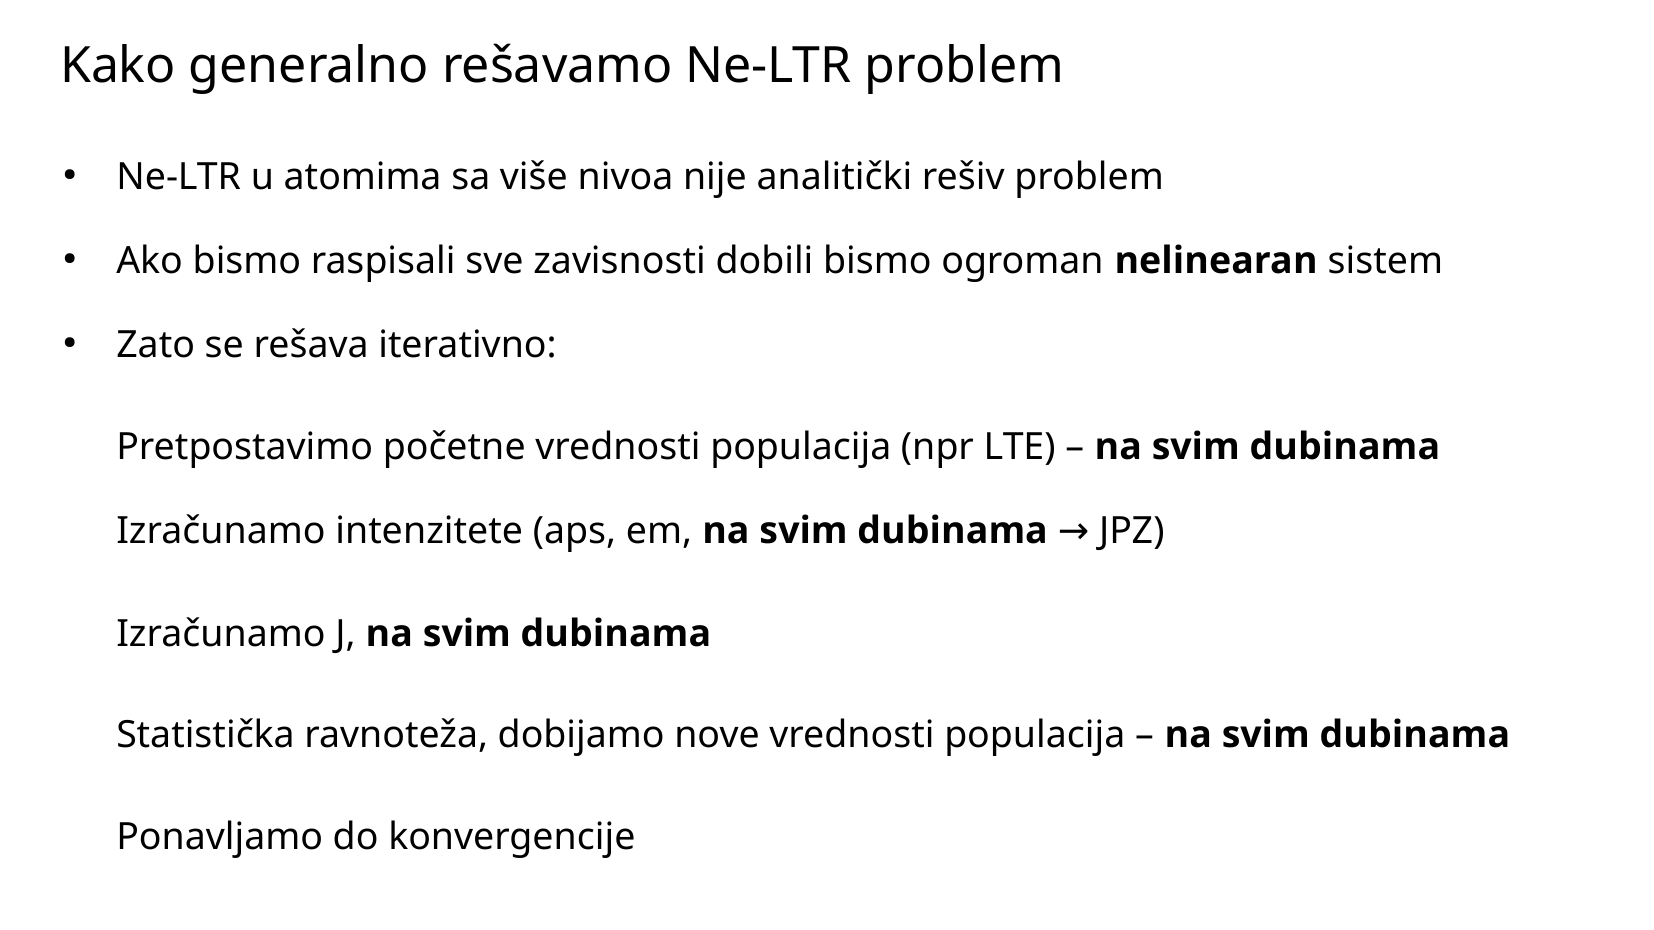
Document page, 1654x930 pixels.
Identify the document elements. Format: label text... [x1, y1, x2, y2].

title Kako generalno rešavamo Ne-LTR problem [59, 13, 1648, 113]
list Ne-LTR u atomima sa više nivoa nije analitički rešiv problem Ako bismo raspisali sve zavisnosti dobili bismo ogroman nelinearan sistem Zato se rešava iterativno: Pretpostavimo početne vrednosti populacija (npr LTE) – na svim dubinama Izračunamo intenzitete (aps, em, na svim dubinama → JPZ) Izračunamo J, na svim dubinama Statistička ravnoteža, dobijamo nove vrednosti populacija – na svim dubinama Ponavljamo do konvergencije [45, 149, 1635, 880]
